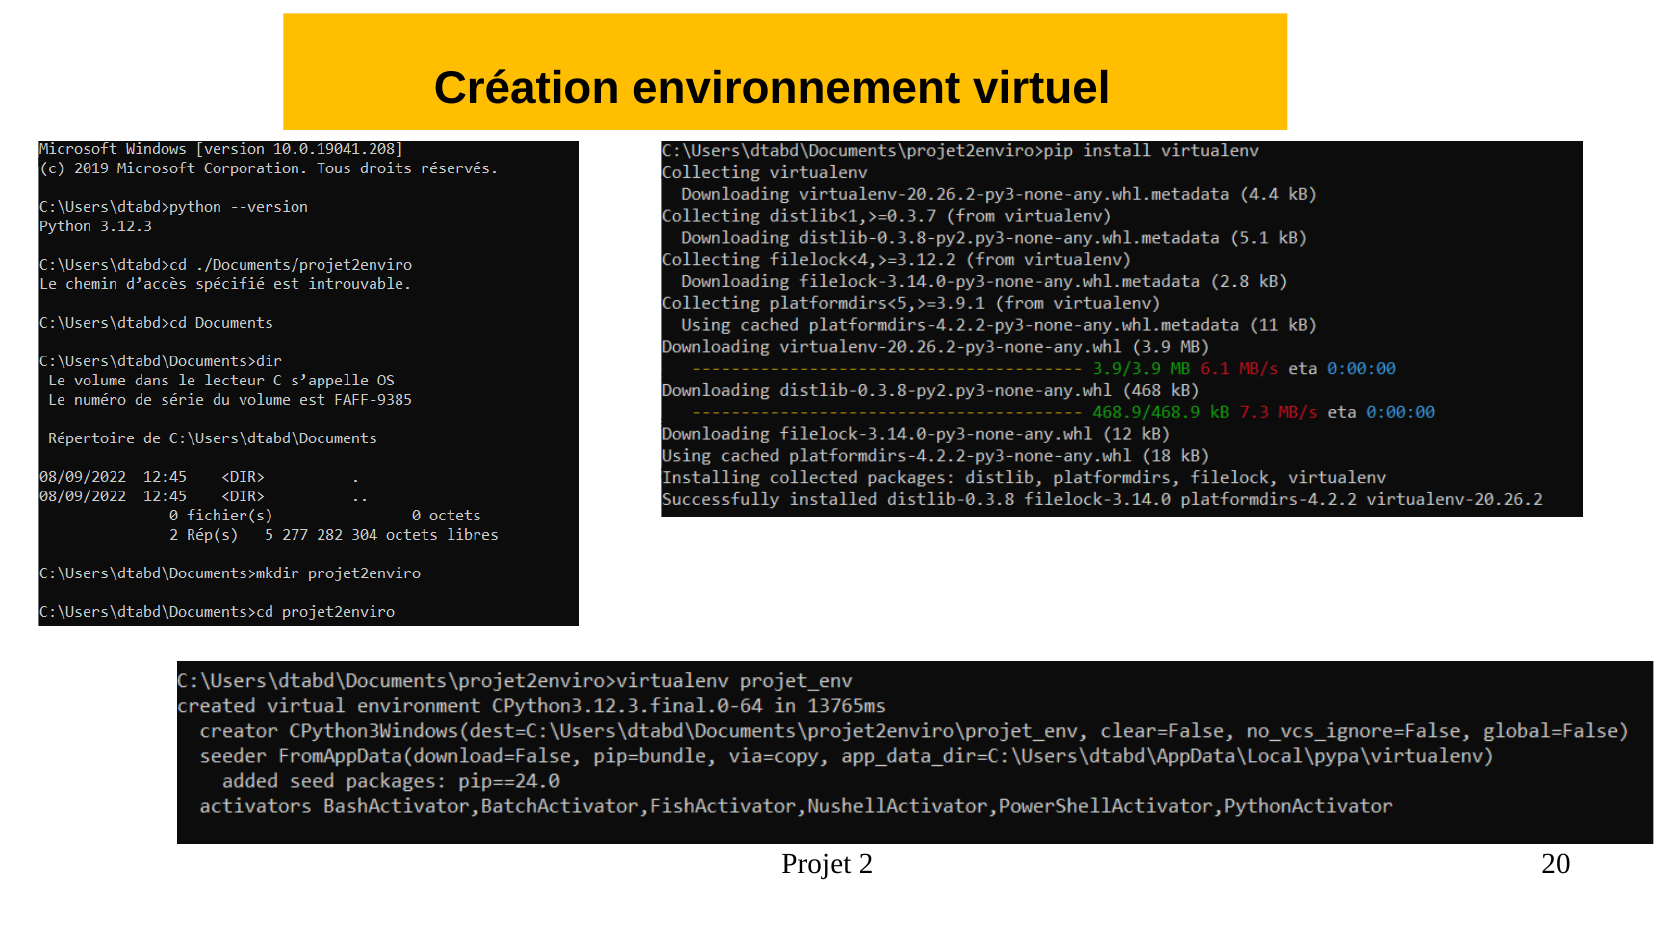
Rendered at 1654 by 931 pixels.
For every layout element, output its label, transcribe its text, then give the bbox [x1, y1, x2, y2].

picture [661, 141, 1583, 517]
title Création environnement virtuel [283, 13, 1288, 130]
picture [38, 141, 579, 626]
picture [177, 661, 1654, 844]
